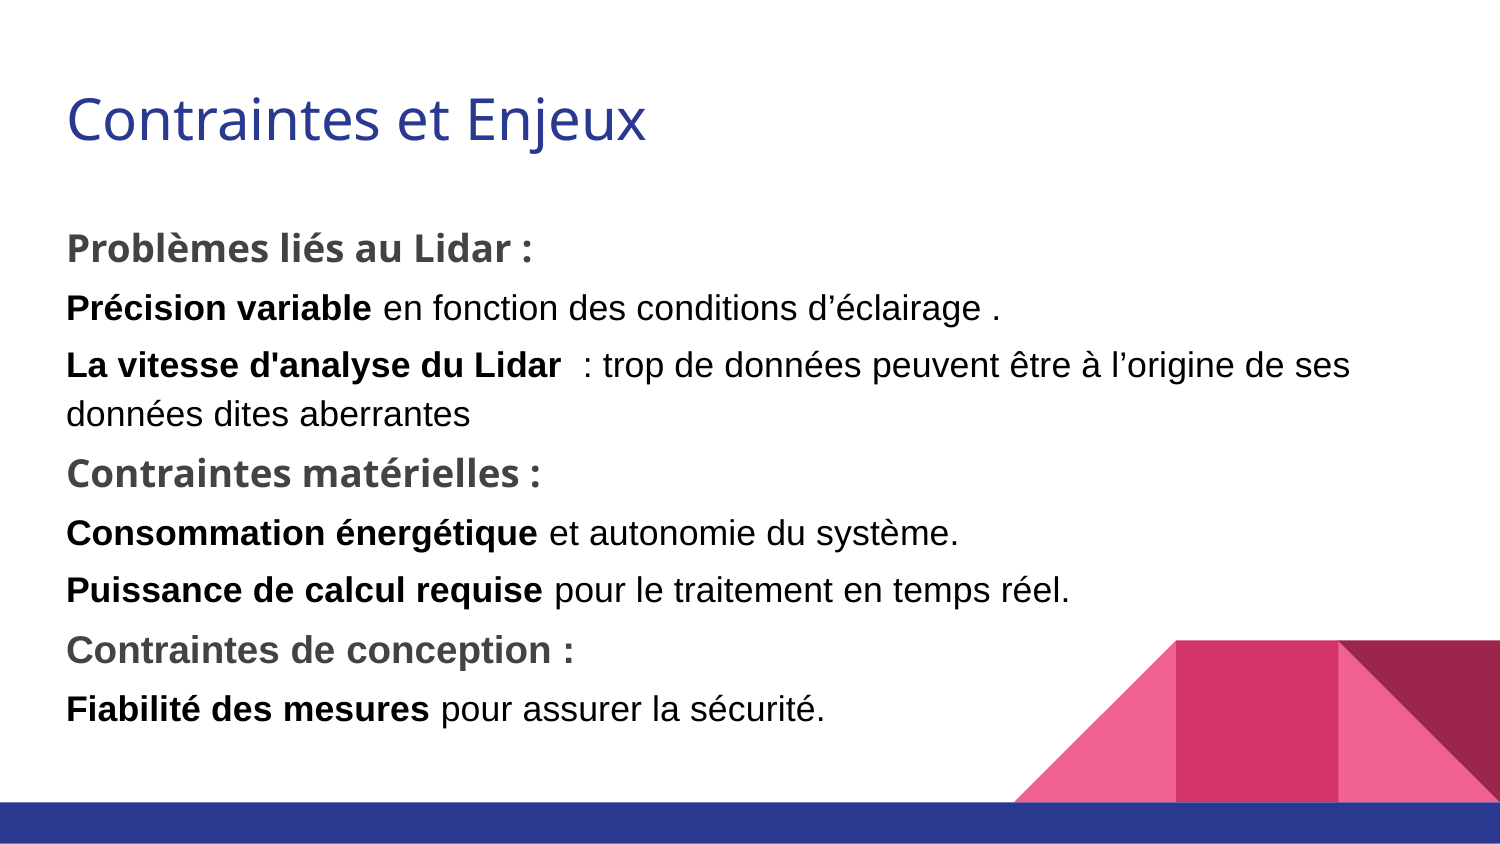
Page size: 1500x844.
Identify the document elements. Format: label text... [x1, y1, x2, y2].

title Contraintes et Enjeux [51, 67, 1449, 167]
list Problèmes liés au Lidar : Précision variable en fonction des conditions d’éclairage . La vitesse d'analyse du Lidar : trop de données peuvent être à l’origine de ses données dites aberrantes Contraintes matérielles : Consommation énergétique et autonomie du système. Puissance de calcul requise pour le traitement en temps réel. Contraintes de conception : Fiabilité des mesures pour assurer la sécurité. [51, 201, 1449, 750]
